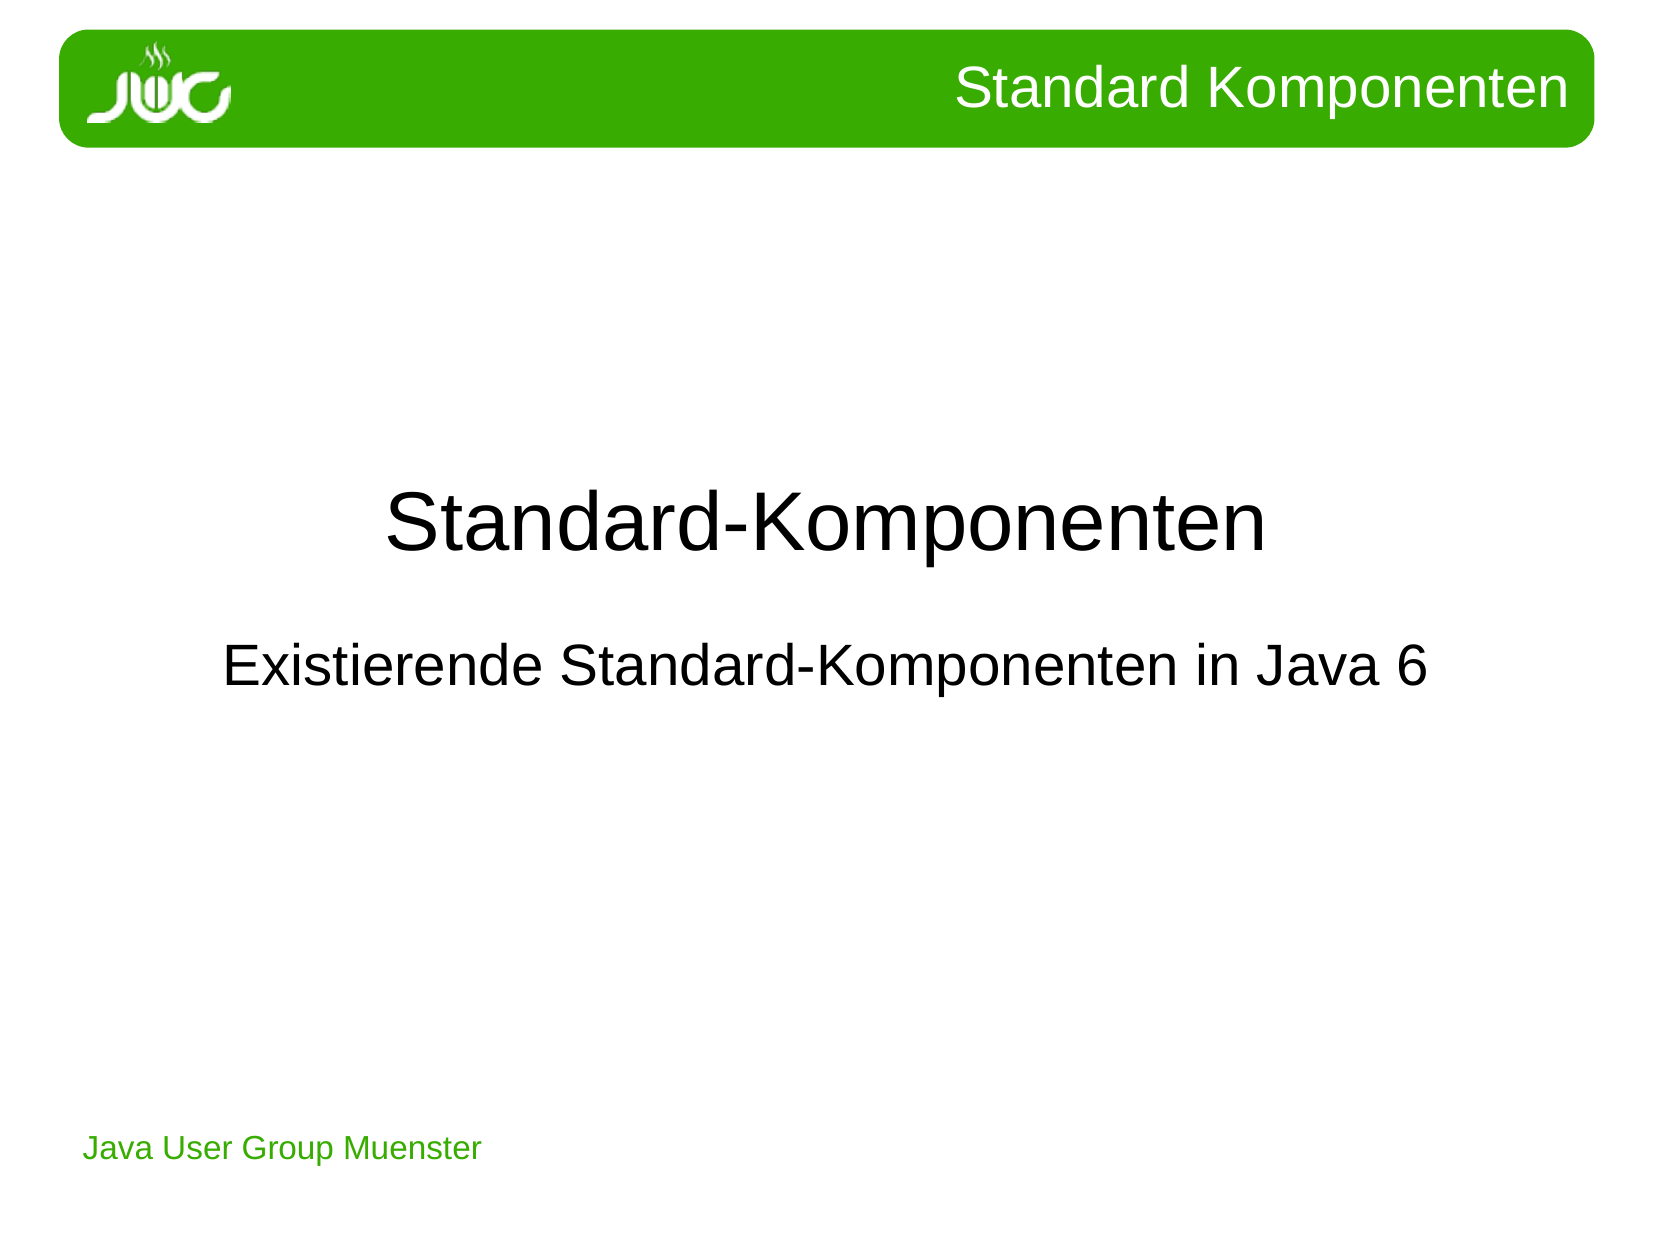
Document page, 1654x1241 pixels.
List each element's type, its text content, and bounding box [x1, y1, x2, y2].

title Standard Komponenten [265, 0, 1571, 177]
subtitle Standard-Komponenten Existierende Standard-Komponenten in Java 6 [82, 177, 1571, 996]
picture [87, 41, 231, 123]
